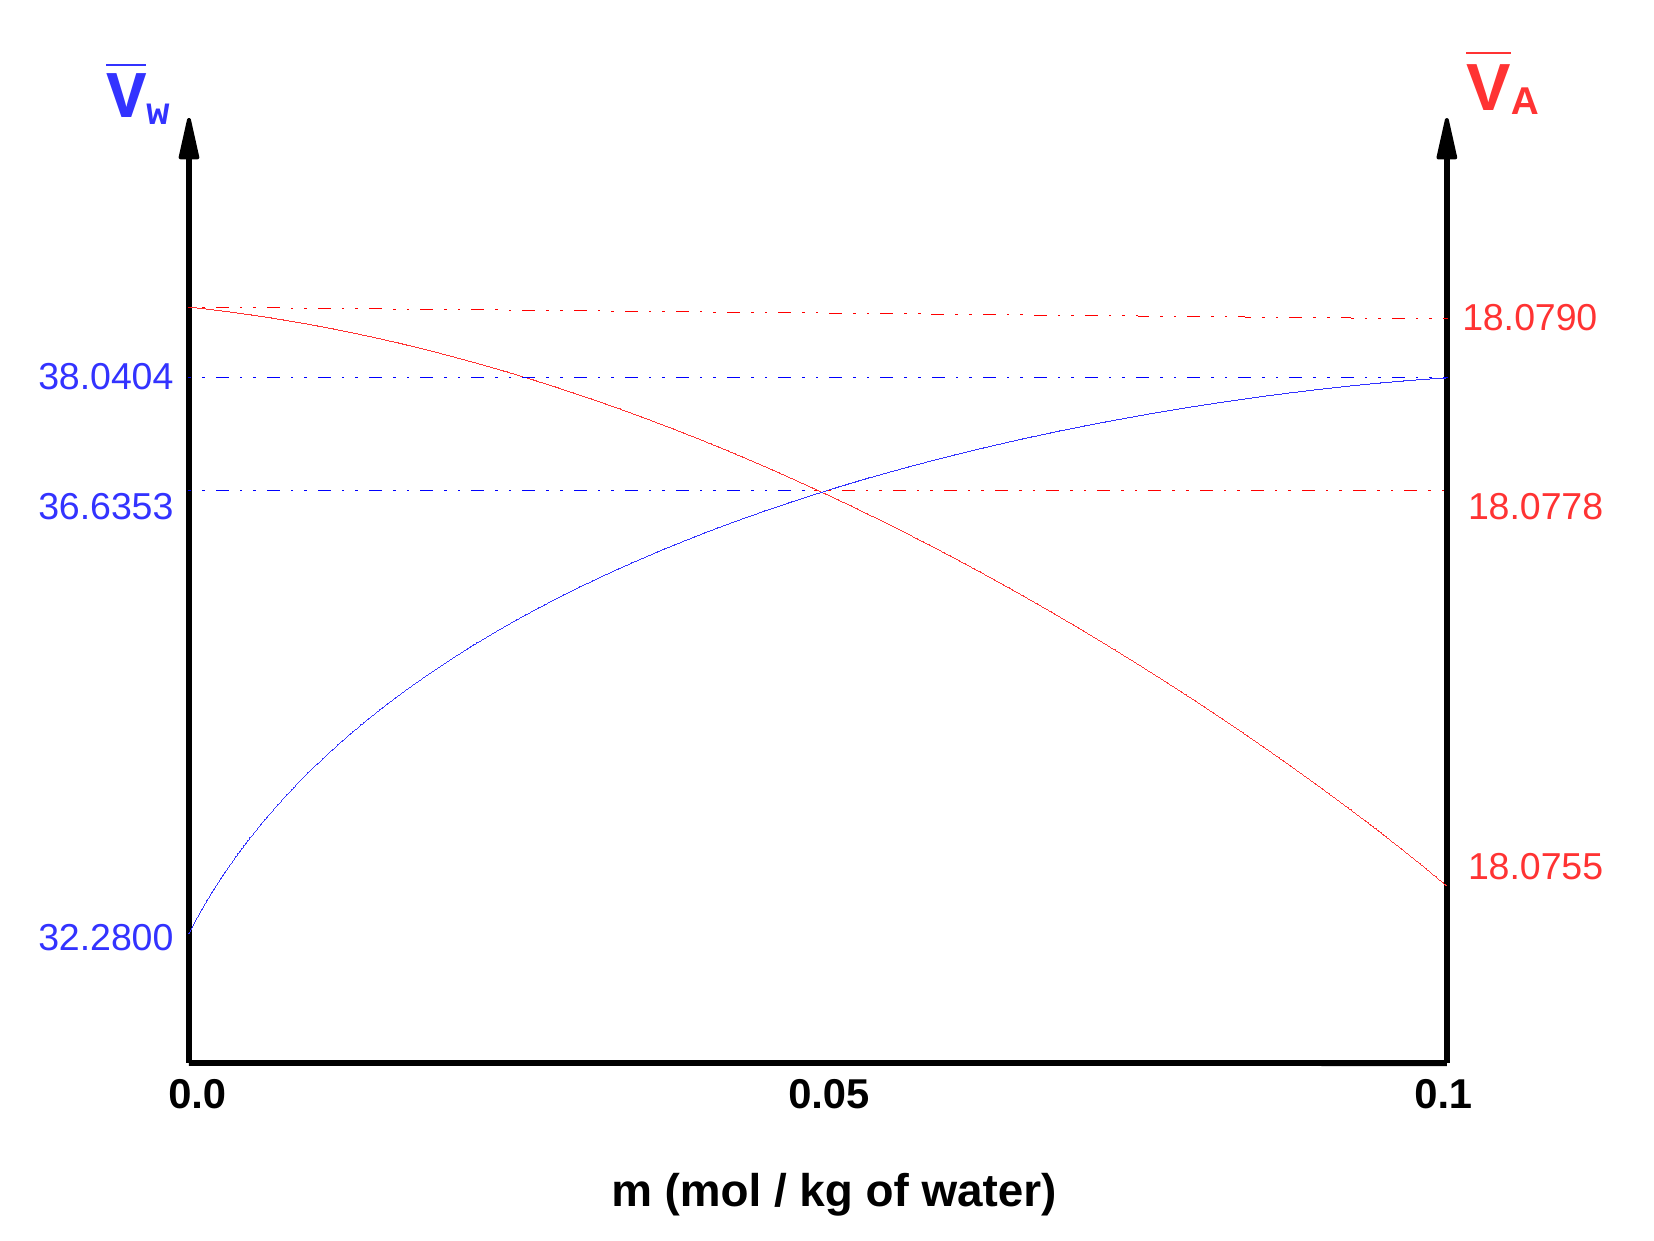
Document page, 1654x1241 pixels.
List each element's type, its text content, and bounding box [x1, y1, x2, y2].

text_box 18.0755 [1453, 838, 1619, 896]
text_box 0.0 [153, 1062, 242, 1125]
text_box 0.05 [773, 1063, 885, 1125]
text_box 18.0778 [1453, 478, 1619, 536]
text_box 38.0404 [23, 348, 189, 406]
text_box 36.6353 [23, 478, 189, 536]
text_box Vw [91, 54, 185, 165]
text_box VA [1451, 42, 1554, 154]
text_box 32.2800 [23, 909, 189, 967]
text_box 0.1 [1399, 1063, 1488, 1125]
text_box 18.0790 [1447, 289, 1613, 347]
text_box m (mol / kg of water) [596, 1157, 1072, 1224]
